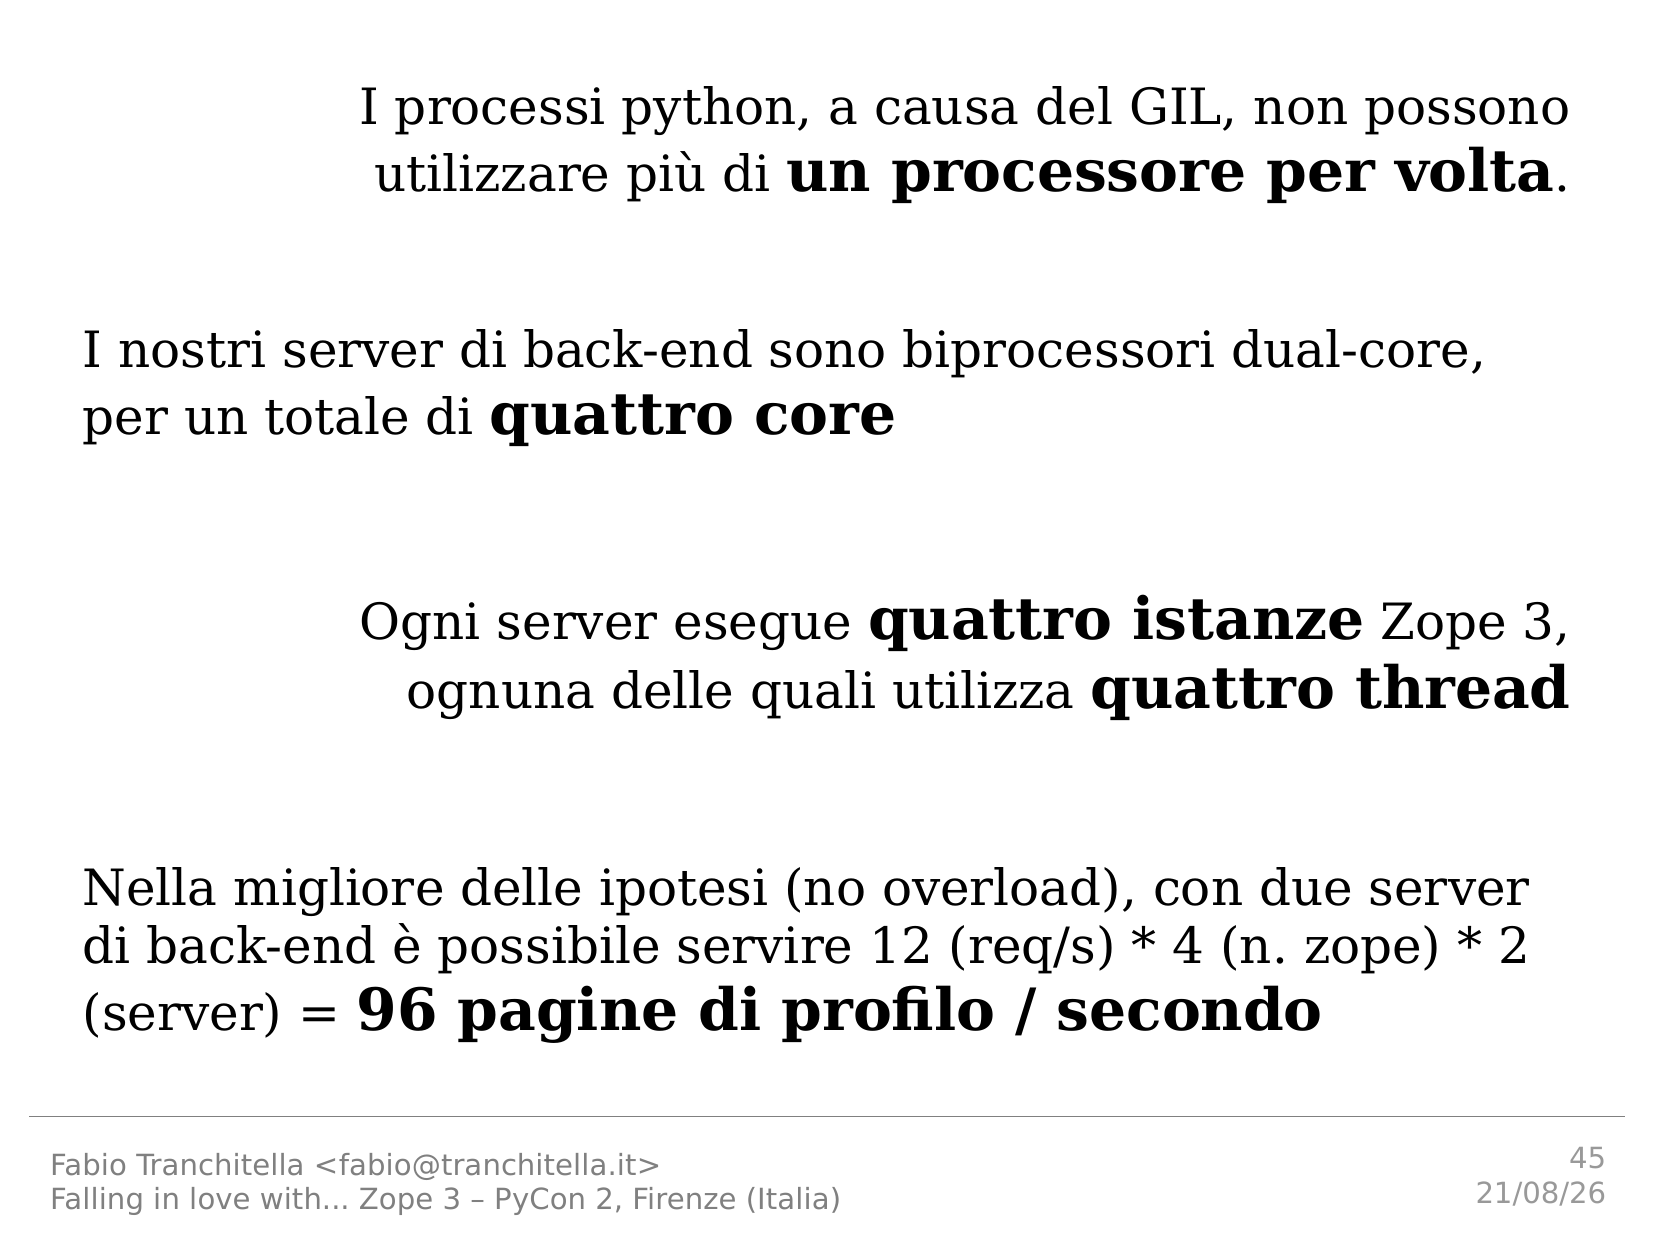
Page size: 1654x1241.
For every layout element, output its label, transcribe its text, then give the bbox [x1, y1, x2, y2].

subtitle I processi python, a causa del GIL, non possono utilizzare più di un processore per volta. I nostri server di back-end sono biprocessori dual-core, per un totale di quattro core Ogni server esegue quattro istanze Zope 3, ognuna delle quali utilizza quattro thread Nella migliore delle ipotesi (no overload), con due server di back-end è possibile servire 12 (req/s) * 4 (n. zope) * 2 (server) = 96 pagine di profilo / secondo [82, 59, 1571, 1063]
